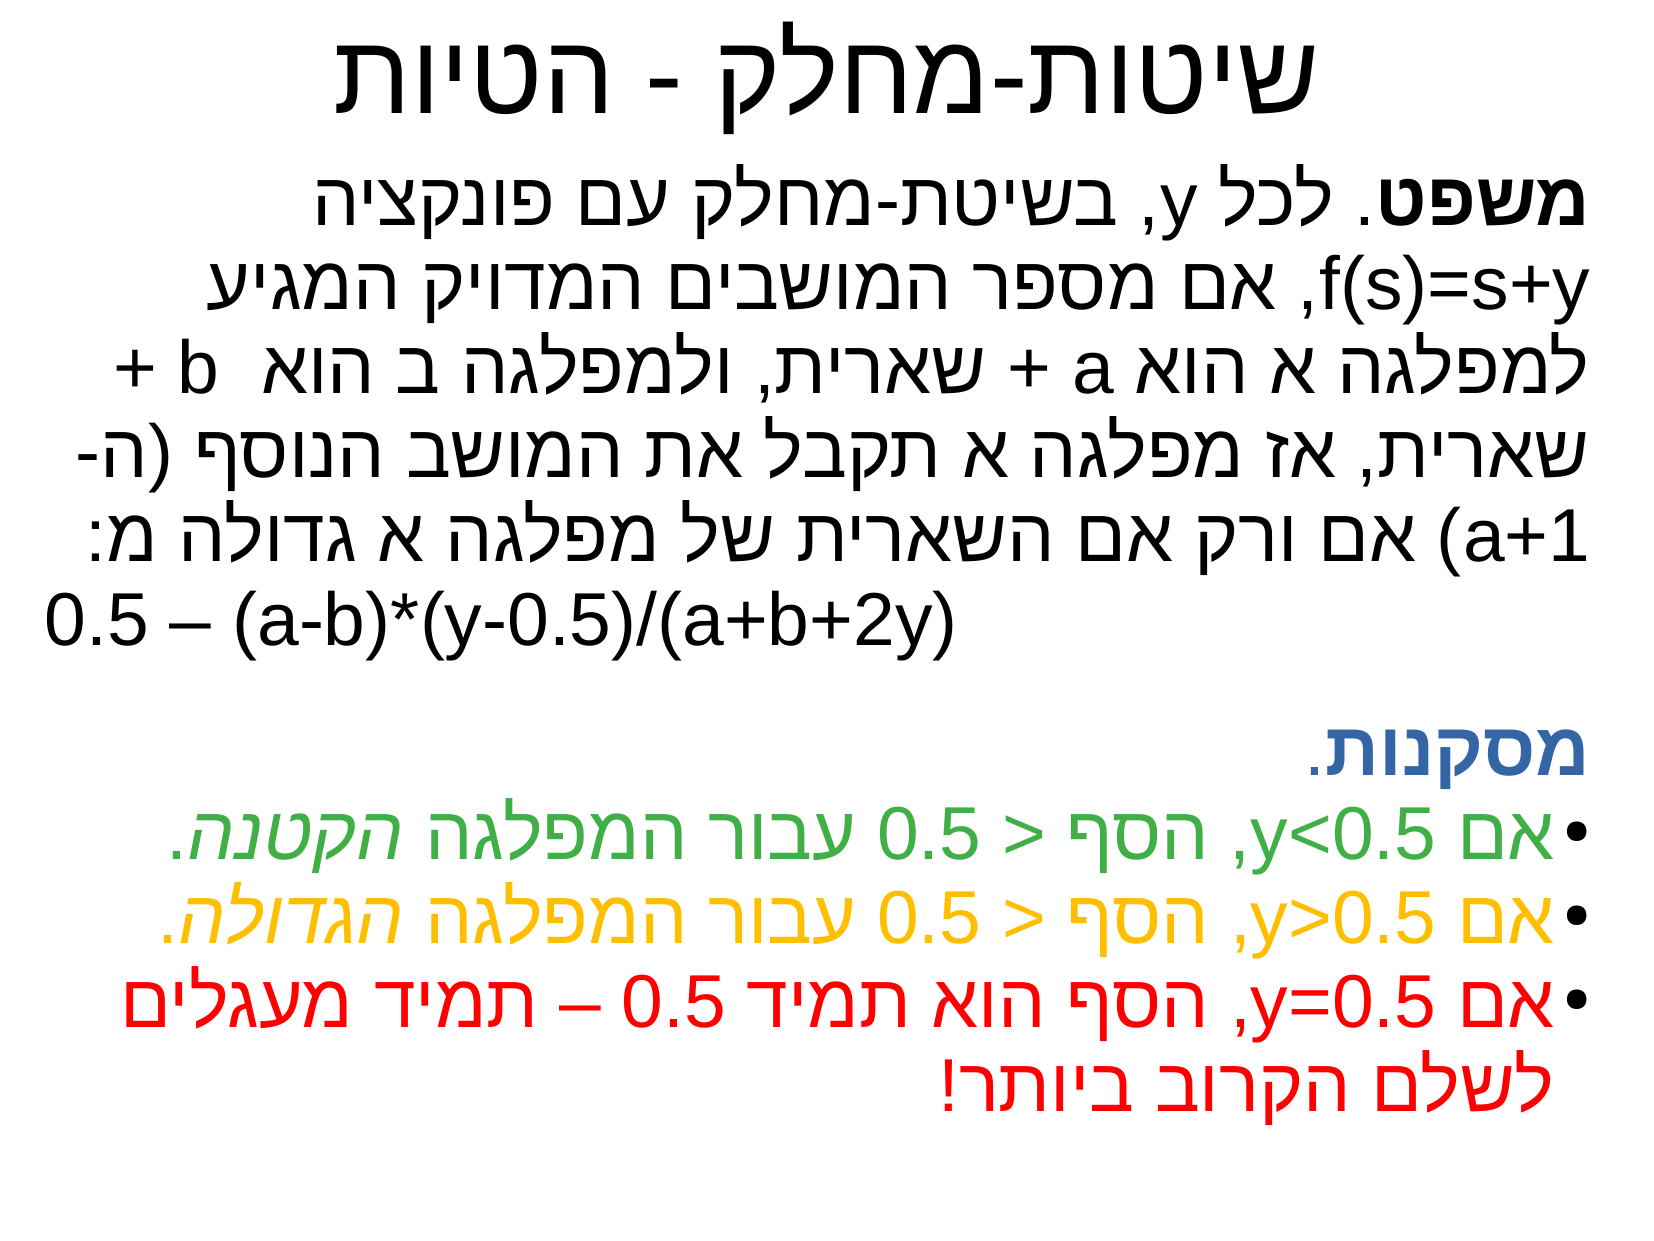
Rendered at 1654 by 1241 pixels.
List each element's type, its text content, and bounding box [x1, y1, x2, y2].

text_box מסקנות. אם y<0.5, הסף < 0.5 עבור המפלגה הקטנה. אם y>0.5, הסף < 0.5 עבור המפלגה הגדולה. אם y=0.5, הסף הוא תמיד 0.5 – תמיד מעגלים לשלם הקרוב ביותר! [30, 700, 1606, 1241]
title שיטות-מחלק - הטיות [0, 0, 1654, 151]
text_box משפט. לכל y, בשיטת-מחלק עם פונקציה f(s)=s+y, אם מספר המושבים המדויק המגיע למפלגה א הוא a + שארית, ולמפלגה ב הוא b + שארית, אז מפלגה א תקבל את המושב הנוסף (ה- a+1) אם ורק אם השארית של מפלגה א גדולה מ: 0.5 – (a-b)*(y-0.5)/(a+b+2y) [30, 150, 1606, 691]
